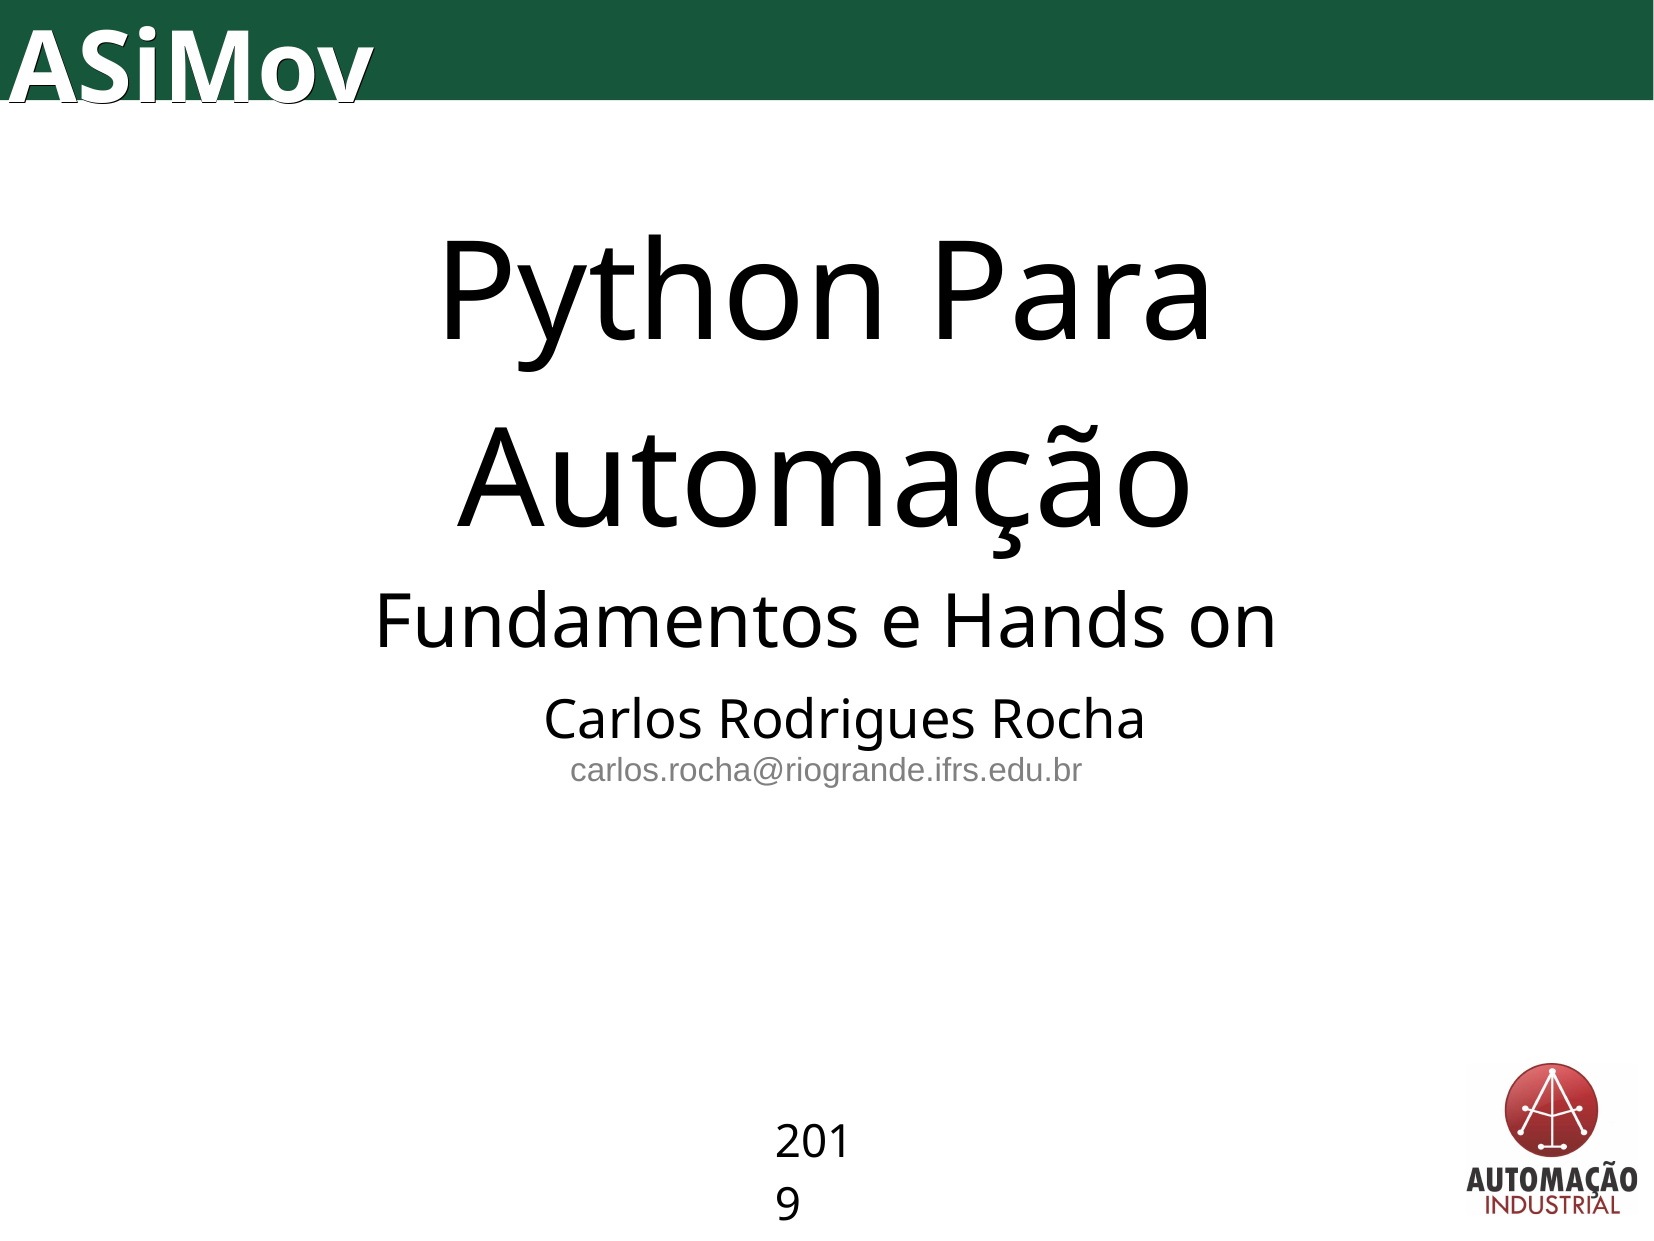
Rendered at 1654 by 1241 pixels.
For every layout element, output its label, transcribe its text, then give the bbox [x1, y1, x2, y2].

subtitle Python Para Automação Fundamentos e Hands on [321, 234, 1333, 628]
text_box Carlos Rodrigues Rocha [528, 673, 1152, 750]
picture [1465, 1062, 1638, 1215]
text_box ASiMov [0, 0, 1183, 129]
text_box carlos.rocha@riogrande.ifrs.edu.br [555, 744, 1099, 797]
text_box [1183, 0, 1654, 101]
text_box 2019 [759, 1101, 894, 1168]
